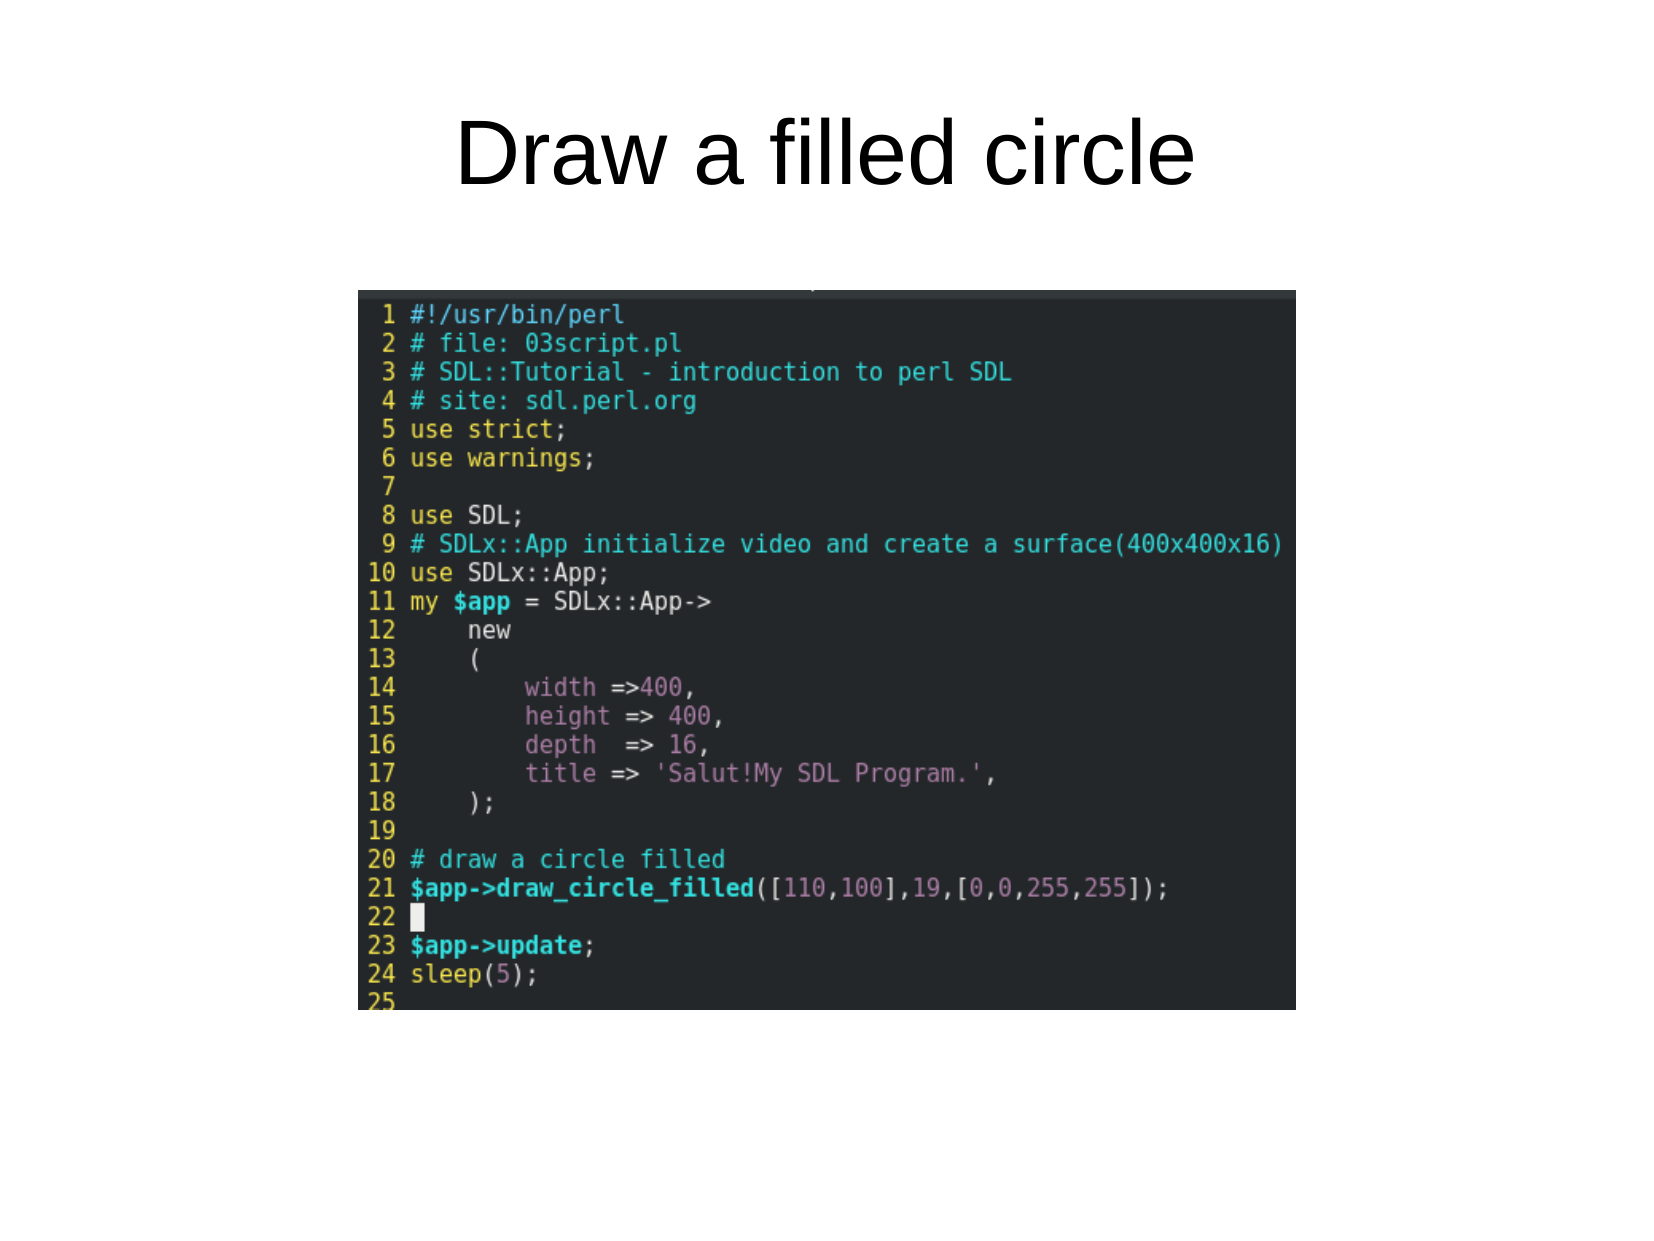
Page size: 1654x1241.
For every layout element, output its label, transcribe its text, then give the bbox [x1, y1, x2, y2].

title Draw a filled circle [82, 49, 1571, 257]
picture [358, 290, 1296, 1010]
